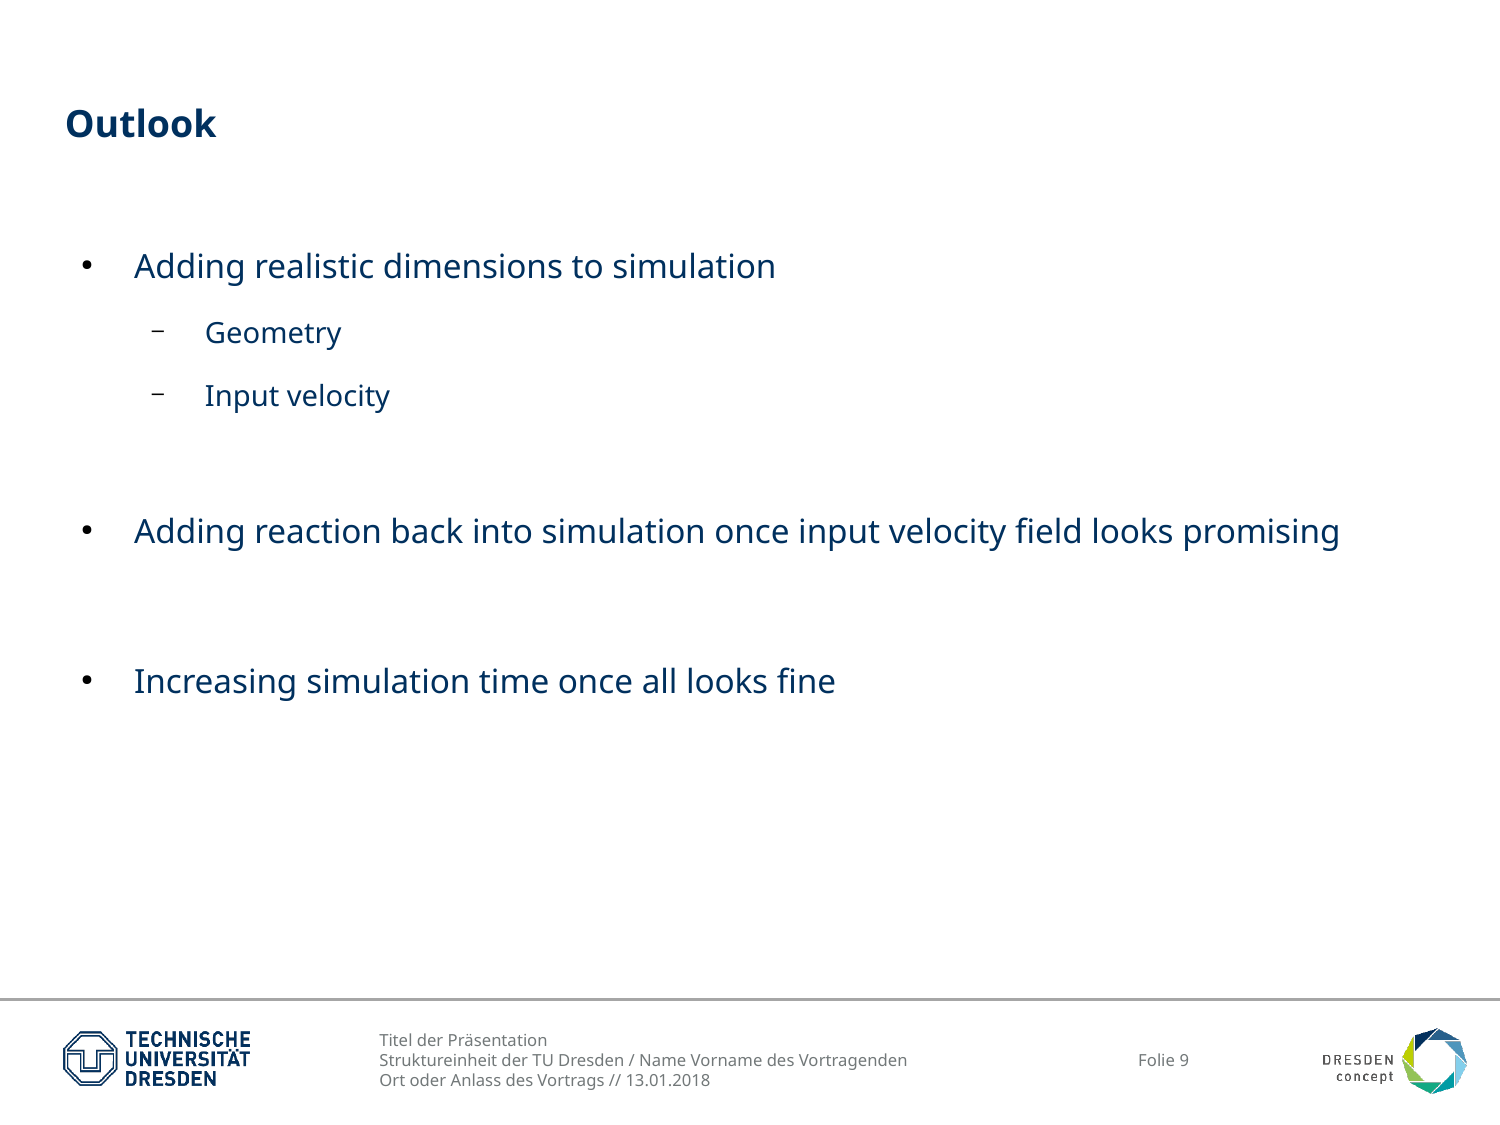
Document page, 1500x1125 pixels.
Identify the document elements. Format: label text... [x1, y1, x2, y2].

title Outlook [64, 56, 1437, 190]
list Adding realistic dimensions to simulation Geometry Input velocity Adding reaction back into simulation once input velocity field looks promising Increasing simulation time once all looks fine [63, 243, 1437, 941]
picture [1323, 1028, 1467, 1094]
picture [63, 1031, 250, 1086]
